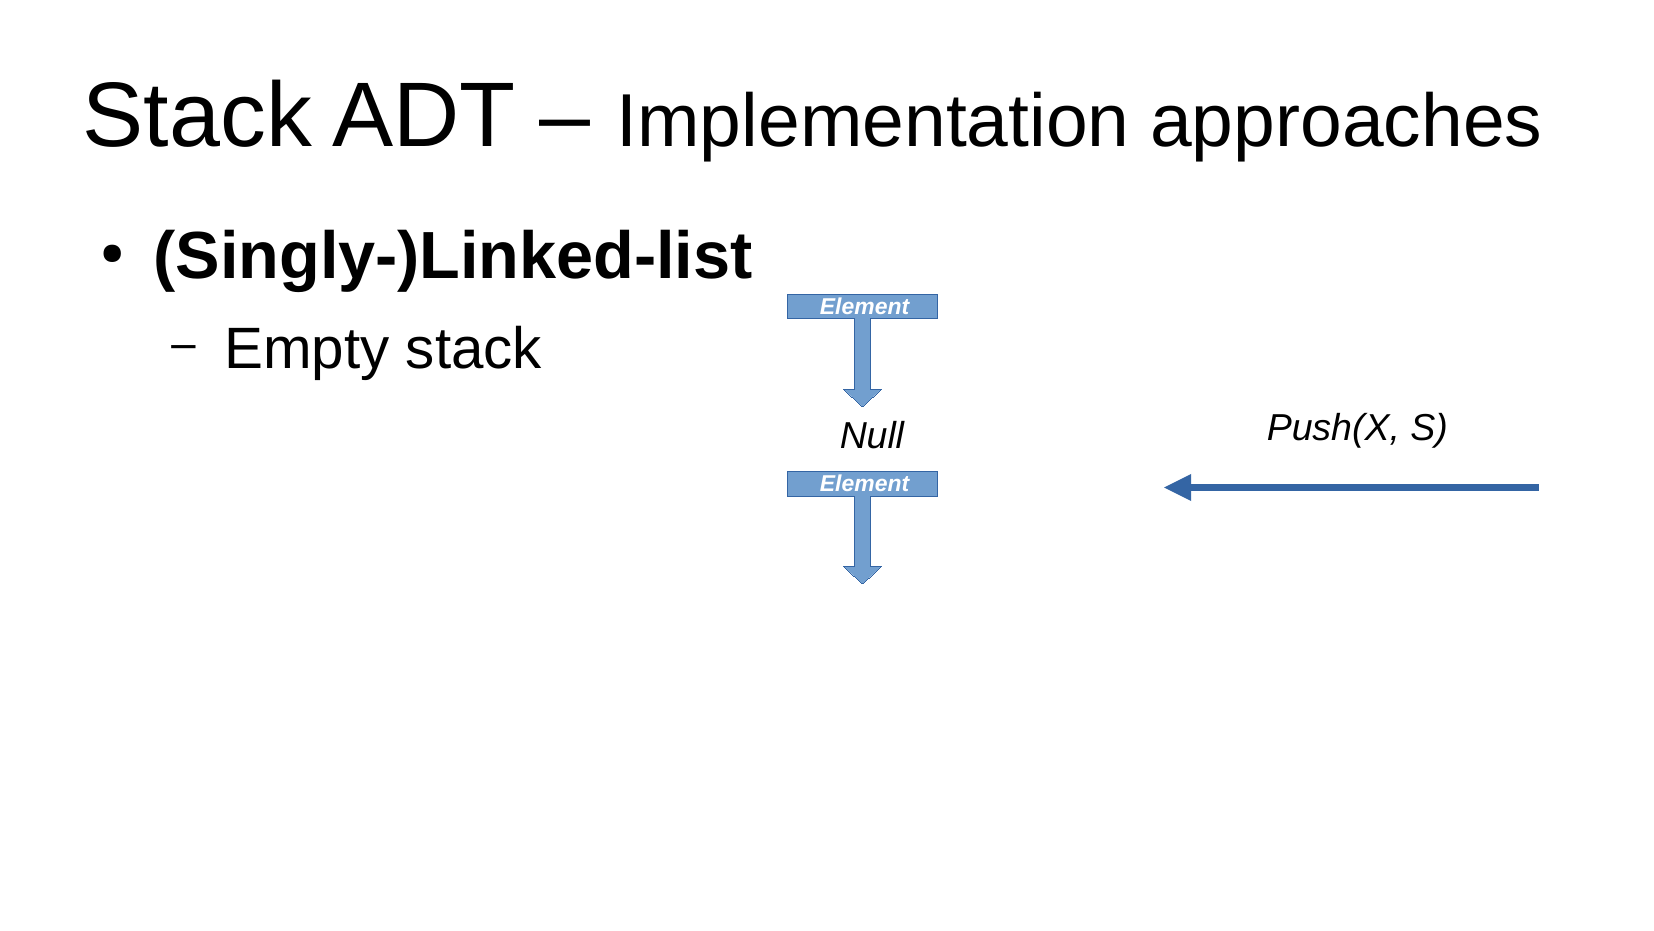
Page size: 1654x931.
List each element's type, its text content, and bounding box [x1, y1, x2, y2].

text_box [843, 327, 882, 407]
text_box Element [805, 463, 956, 504]
text_box [787, 294, 805, 319]
text_box [787, 471, 805, 497]
text_box Push(X, S) [1252, 398, 1463, 456]
text_box Null [825, 407, 920, 463]
list (Singly-)Linked-list Empty stack [82, 217, 1571, 758]
text_box Element [805, 286, 956, 327]
title Stack ADT – Implementation approaches [82, 37, 1571, 193]
text_box [843, 504, 882, 584]
